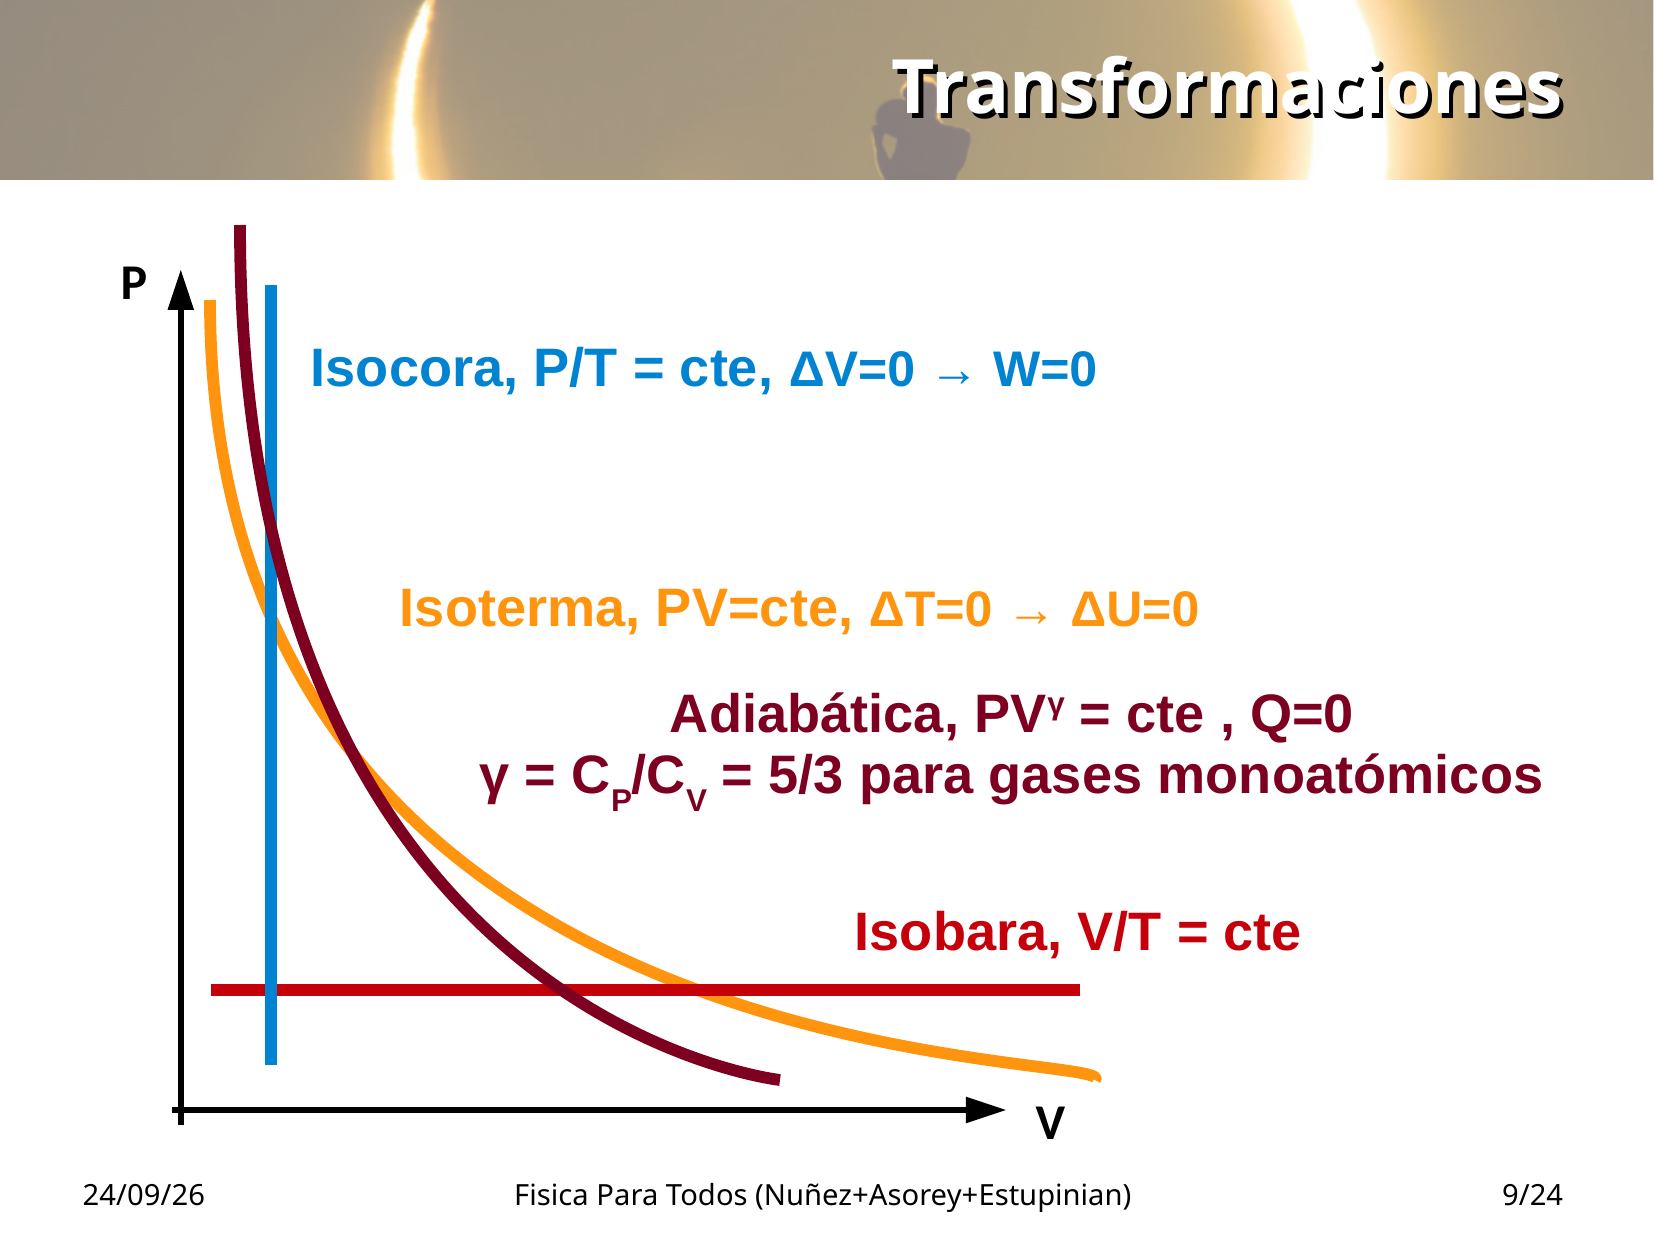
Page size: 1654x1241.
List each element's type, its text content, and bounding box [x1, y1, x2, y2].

text_box V [1020, 1095, 1090, 1169]
text_box P [105, 255, 173, 329]
picture [0, 0, 1654, 180]
text_box Isobara, V/T = cte [840, 893, 1318, 970]
title Transformaciones [75, 19, 1564, 151]
text_box Isoterma, PV=cte, ΔT=0 → ΔU=0 [385, 570, 1213, 646]
text_box Isocora, P/T = cte, ΔV=0 → W=0 [296, 330, 1113, 406]
text_box Adiabática, PVγ = cte , Q=0 γ = CP/CV = 5/3 para gases monoatómicos [465, 676, 1560, 826]
